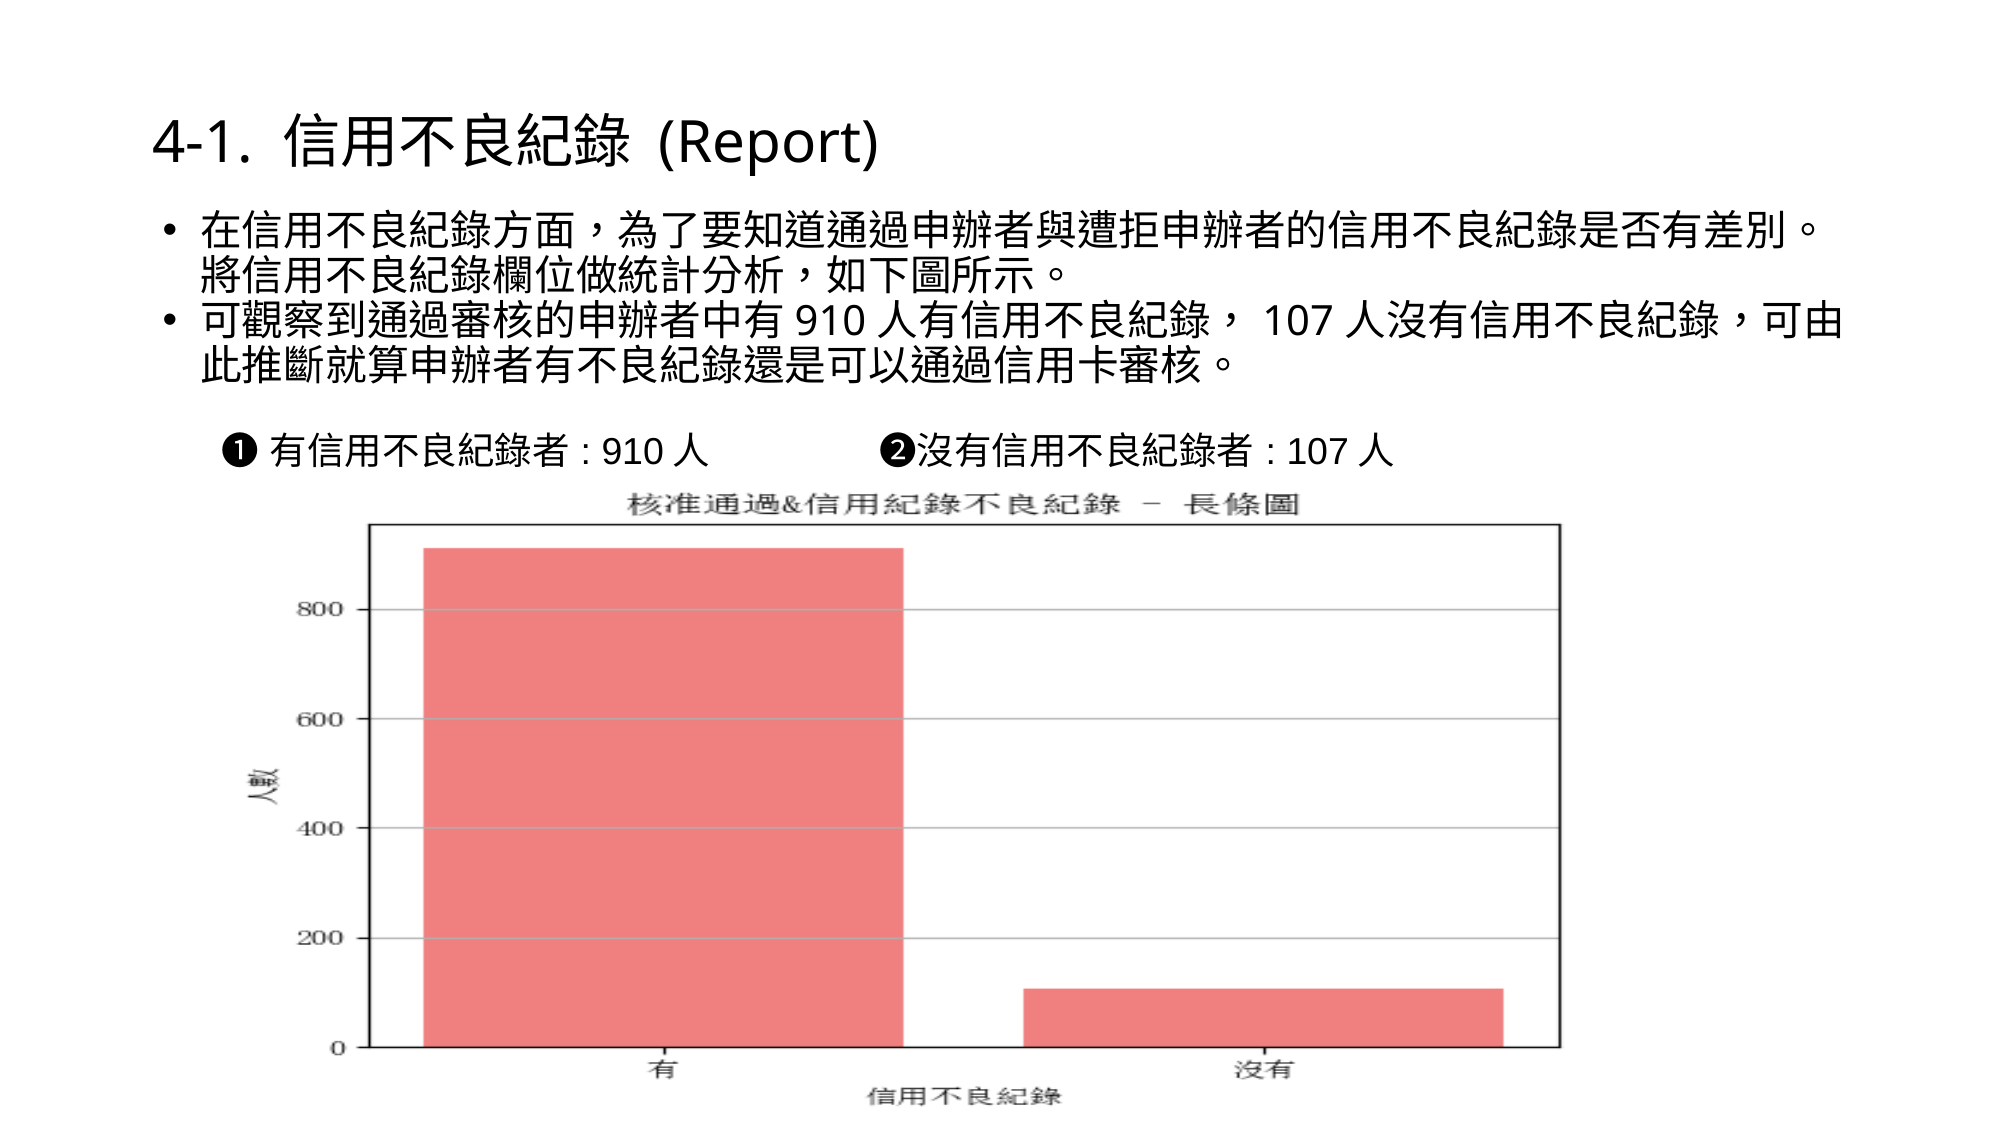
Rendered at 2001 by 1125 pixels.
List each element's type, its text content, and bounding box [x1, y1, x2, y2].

list 在信用不良紀錄方面，為了要知道通過申辦者與遭拒申辦者的信用不良紀錄是否有差別。將信用不良紀錄欄位做統計分析，如下圖所示。 可觀察到通過審核的申辦者中有910人有信用不良紀錄，107人沒有信用不良紀錄，可由此推斷就算申辦者有不良紀錄還是可以通過信用卡審核。 [147, 201, 1873, 916]
picture [177, 442, 1713, 1123]
title 4-1. 信用不良紀錄 (Report) [137, 59, 1863, 278]
text_box ➊有信用不良紀錄者: 910人 ➋沒有信用不良紀錄者: 107人 [206, 413, 1861, 478]
